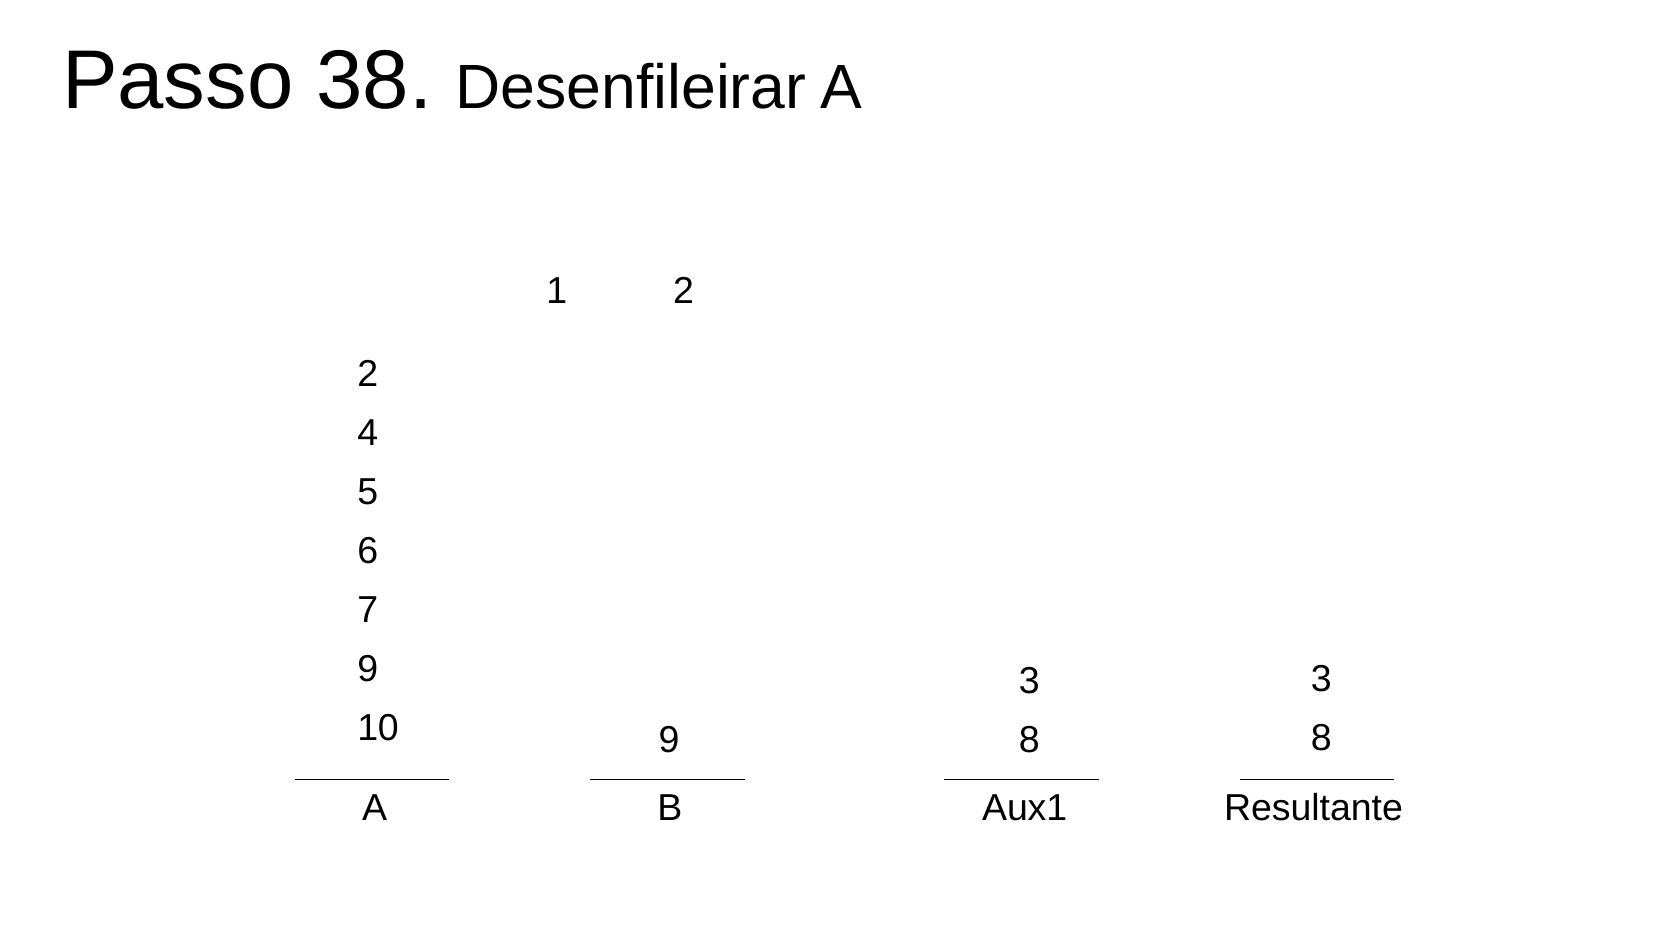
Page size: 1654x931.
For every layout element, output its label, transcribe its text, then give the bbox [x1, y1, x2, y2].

text_box 8 [1296, 708, 1347, 766]
text_box 3 [1003, 651, 1055, 709]
text_box 1 [531, 262, 615, 319]
text_box 4 [342, 403, 426, 461]
text_box 2 [658, 262, 709, 319]
text_box 2 [342, 344, 426, 402]
text_box 7 [342, 580, 426, 638]
text_box Aux1 [967, 780, 1083, 837]
text_box 5 [342, 462, 426, 520]
text_box 8 [1003, 710, 1055, 768]
text_box Passo 38. Desenfileirar A [47, 25, 1607, 274]
text_box 6 [342, 521, 426, 579]
text_box Resultante [1209, 779, 1418, 837]
text_box A [347, 779, 508, 837]
text_box 3 [1296, 649, 1347, 707]
text_box 10 [342, 699, 426, 756]
text_box 9 [643, 710, 695, 768]
text_box 9 [342, 640, 426, 697]
text_box B [642, 780, 698, 837]
